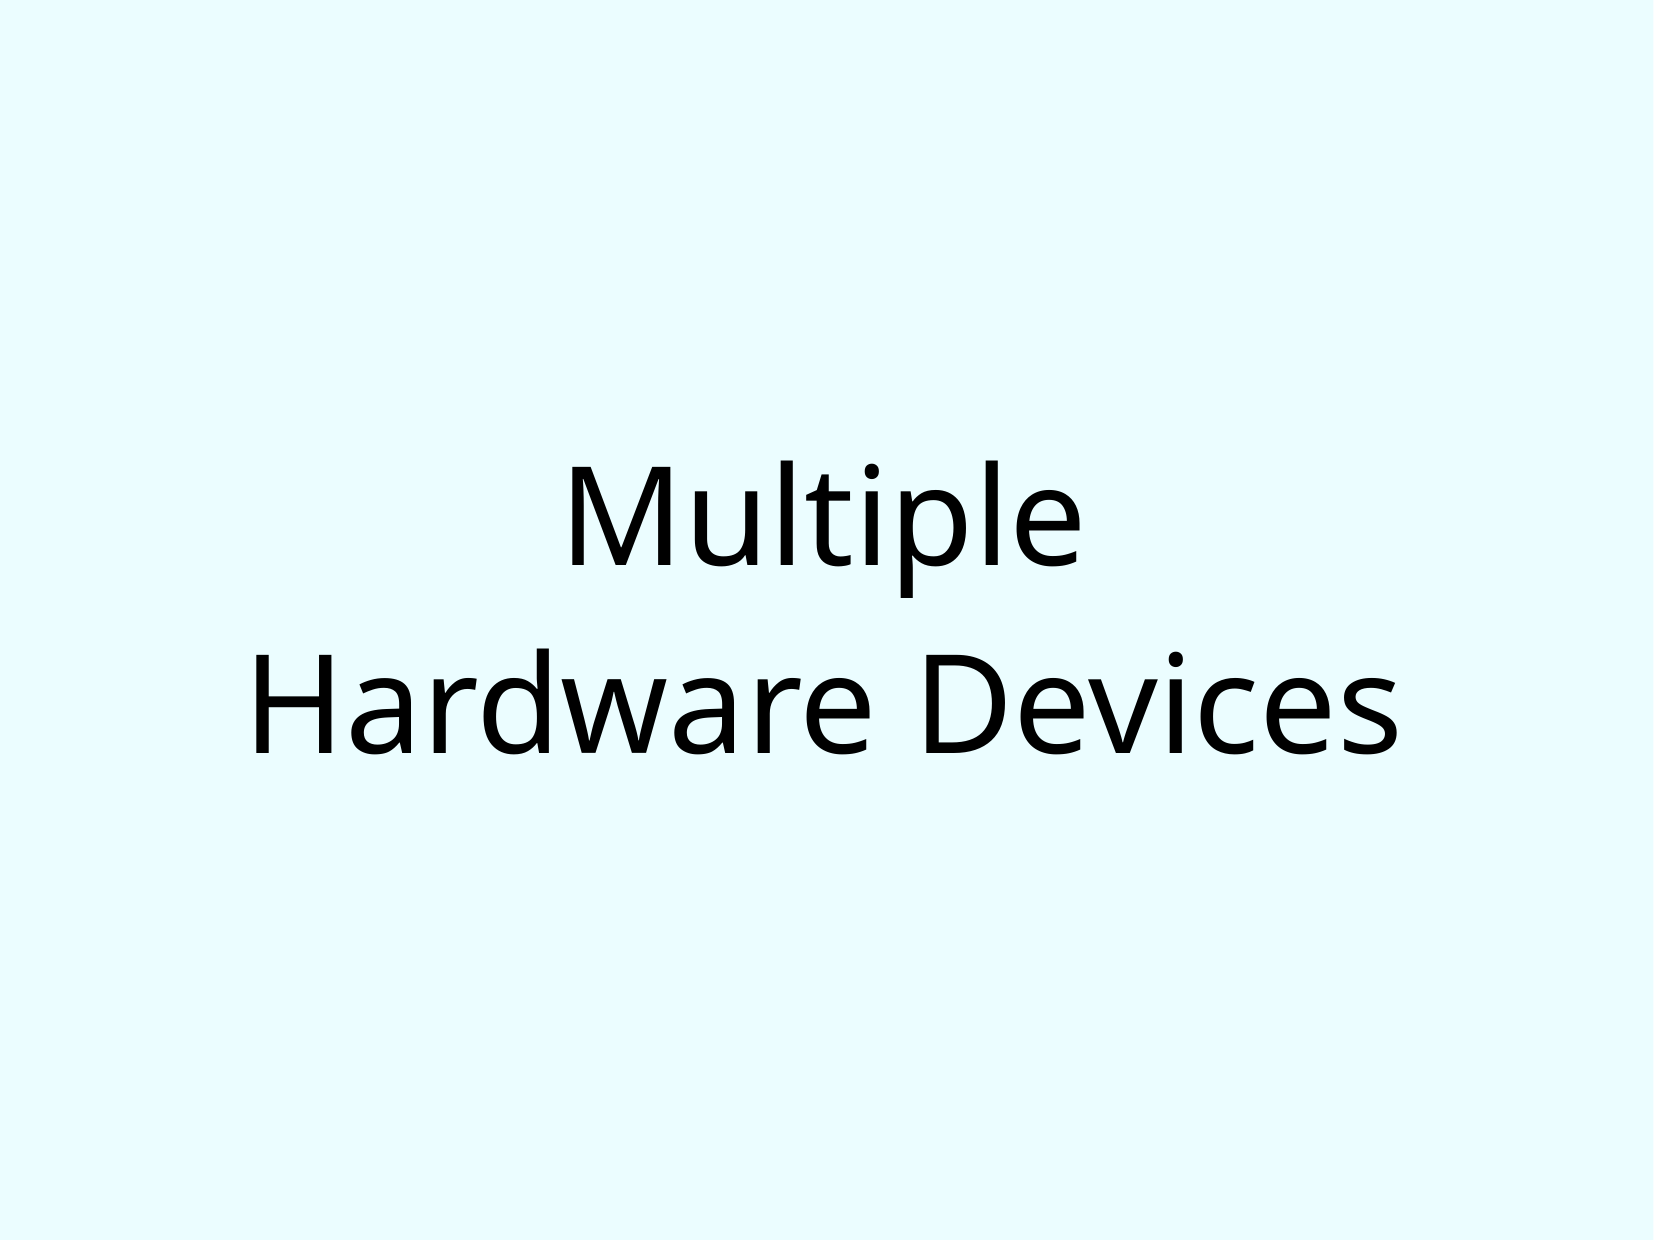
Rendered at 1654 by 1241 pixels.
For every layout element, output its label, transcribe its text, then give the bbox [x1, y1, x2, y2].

text_box Multiple Hardware Devices [79, 69, 1568, 1144]
